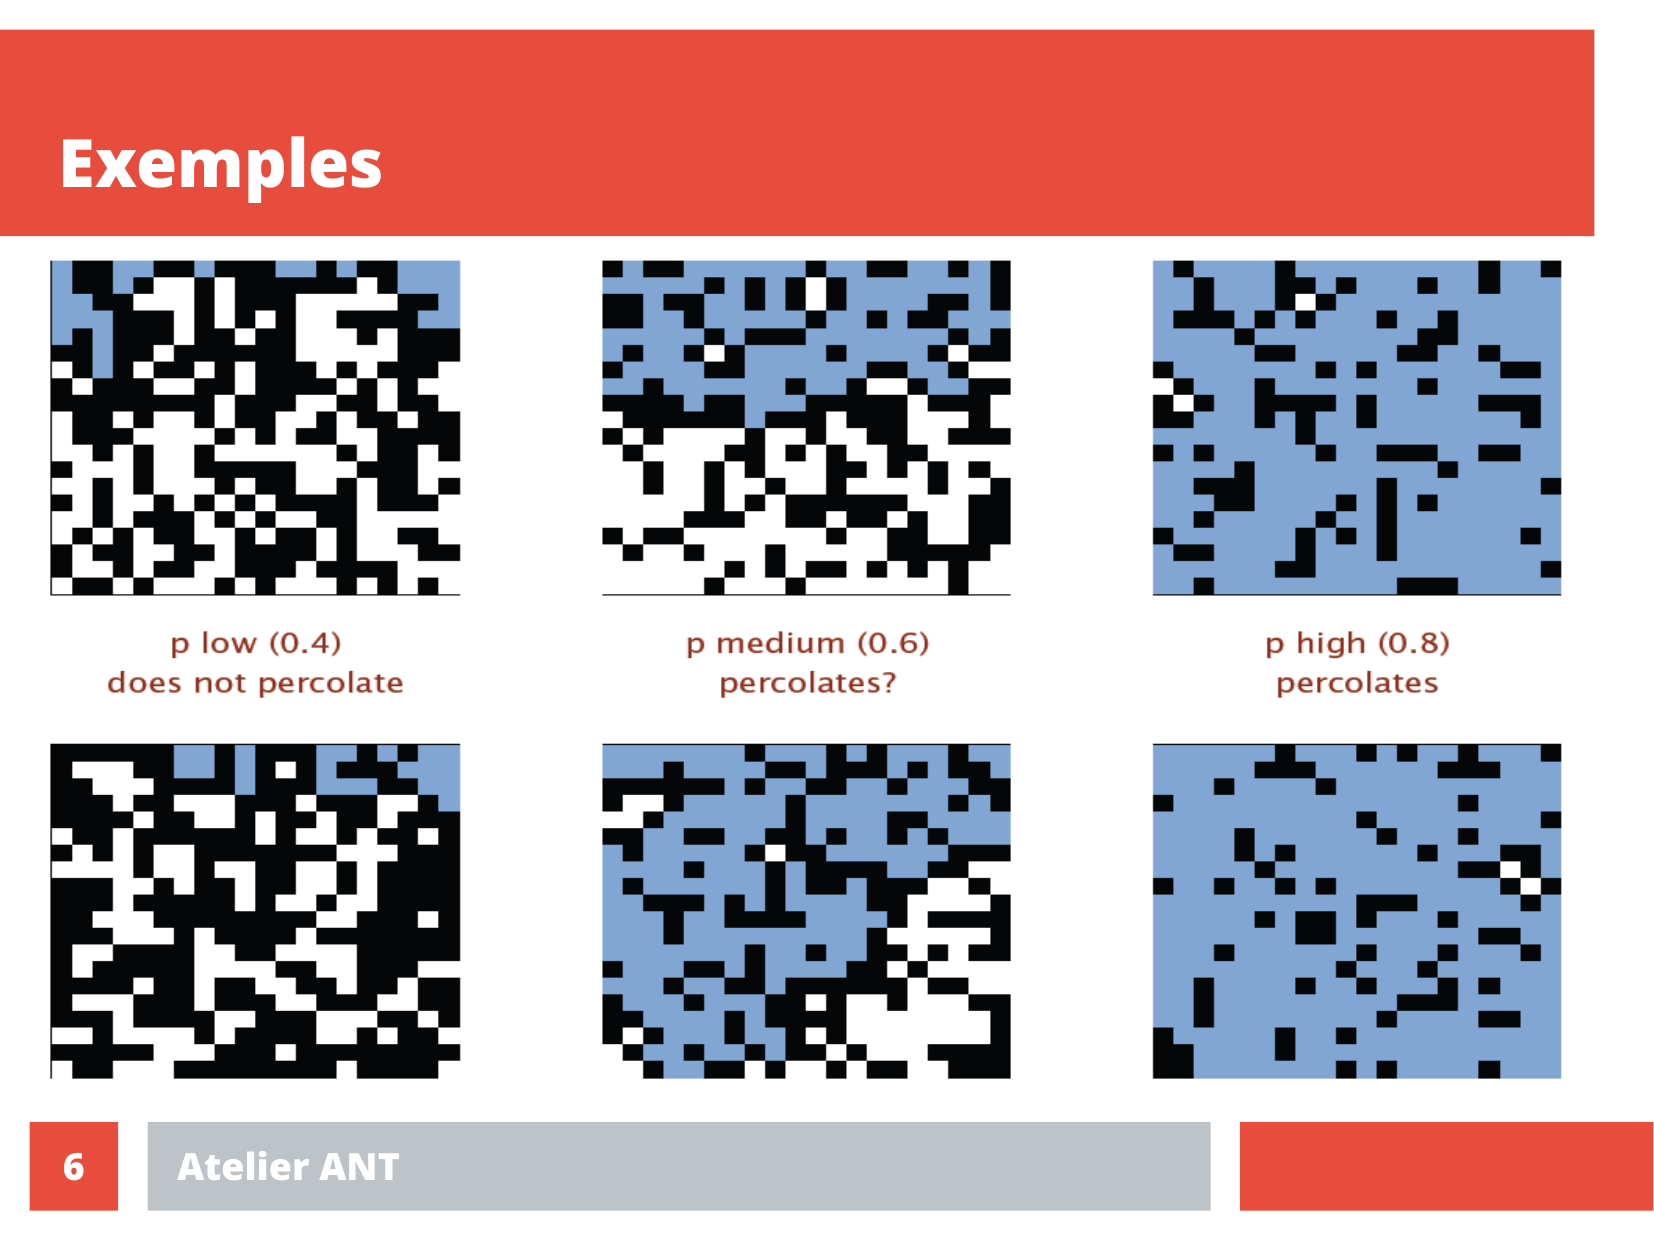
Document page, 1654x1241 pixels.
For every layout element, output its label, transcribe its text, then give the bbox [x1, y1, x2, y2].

picture [35, 248, 1574, 1089]
title Exemples [59, 59, 1595, 207]
